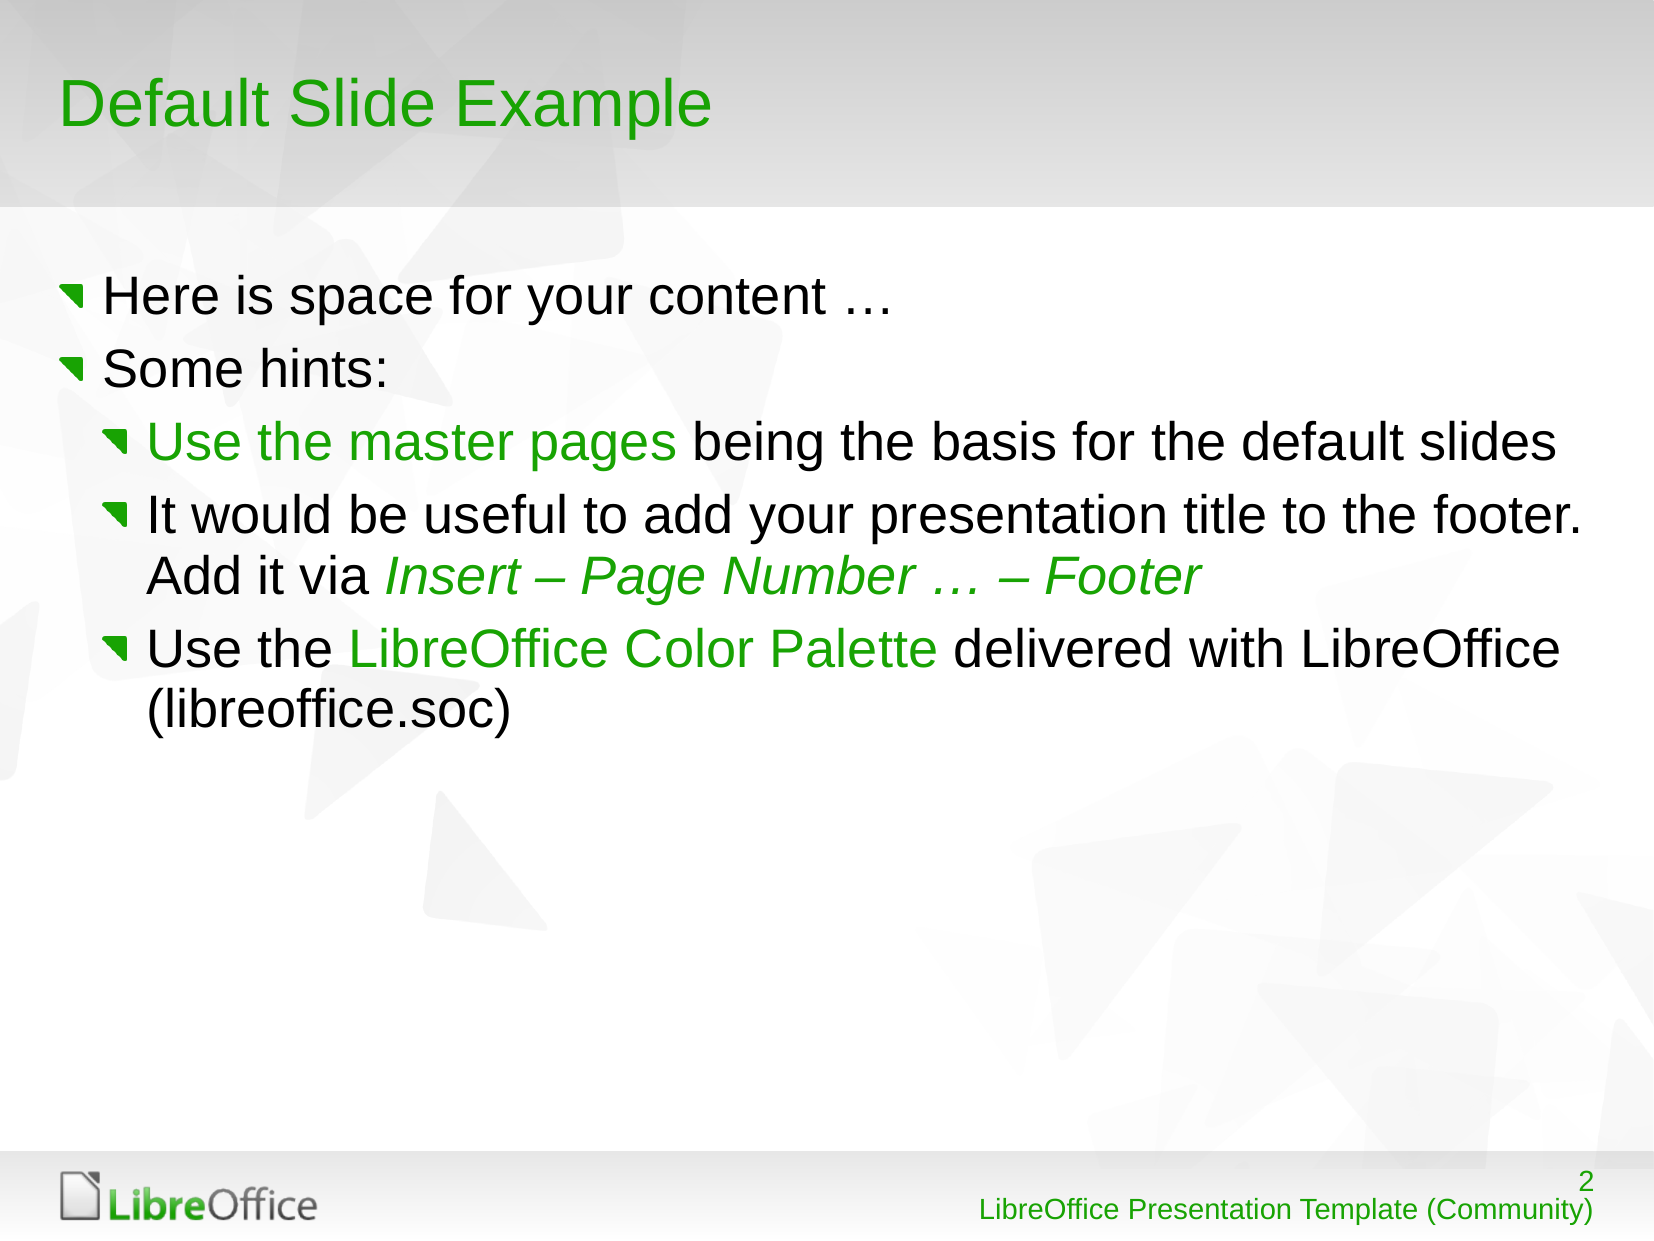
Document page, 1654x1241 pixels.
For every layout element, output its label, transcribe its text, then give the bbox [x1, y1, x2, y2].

list Here is space for your content … Some hints: Use the master pages being the basis for the default slides It would be useful to add your presentation title to the footer. Add it via Insert – Page Number … – Footer Use the LibreOffice Color Palette delivered with LibreOffice (libreoffice.soc) [59, 265, 1595, 1114]
picture [41, 1152, 337, 1240]
picture [0, 0, 783, 931]
picture [915, 548, 1654, 1169]
title Default Slide Example [59, 29, 1595, 178]
